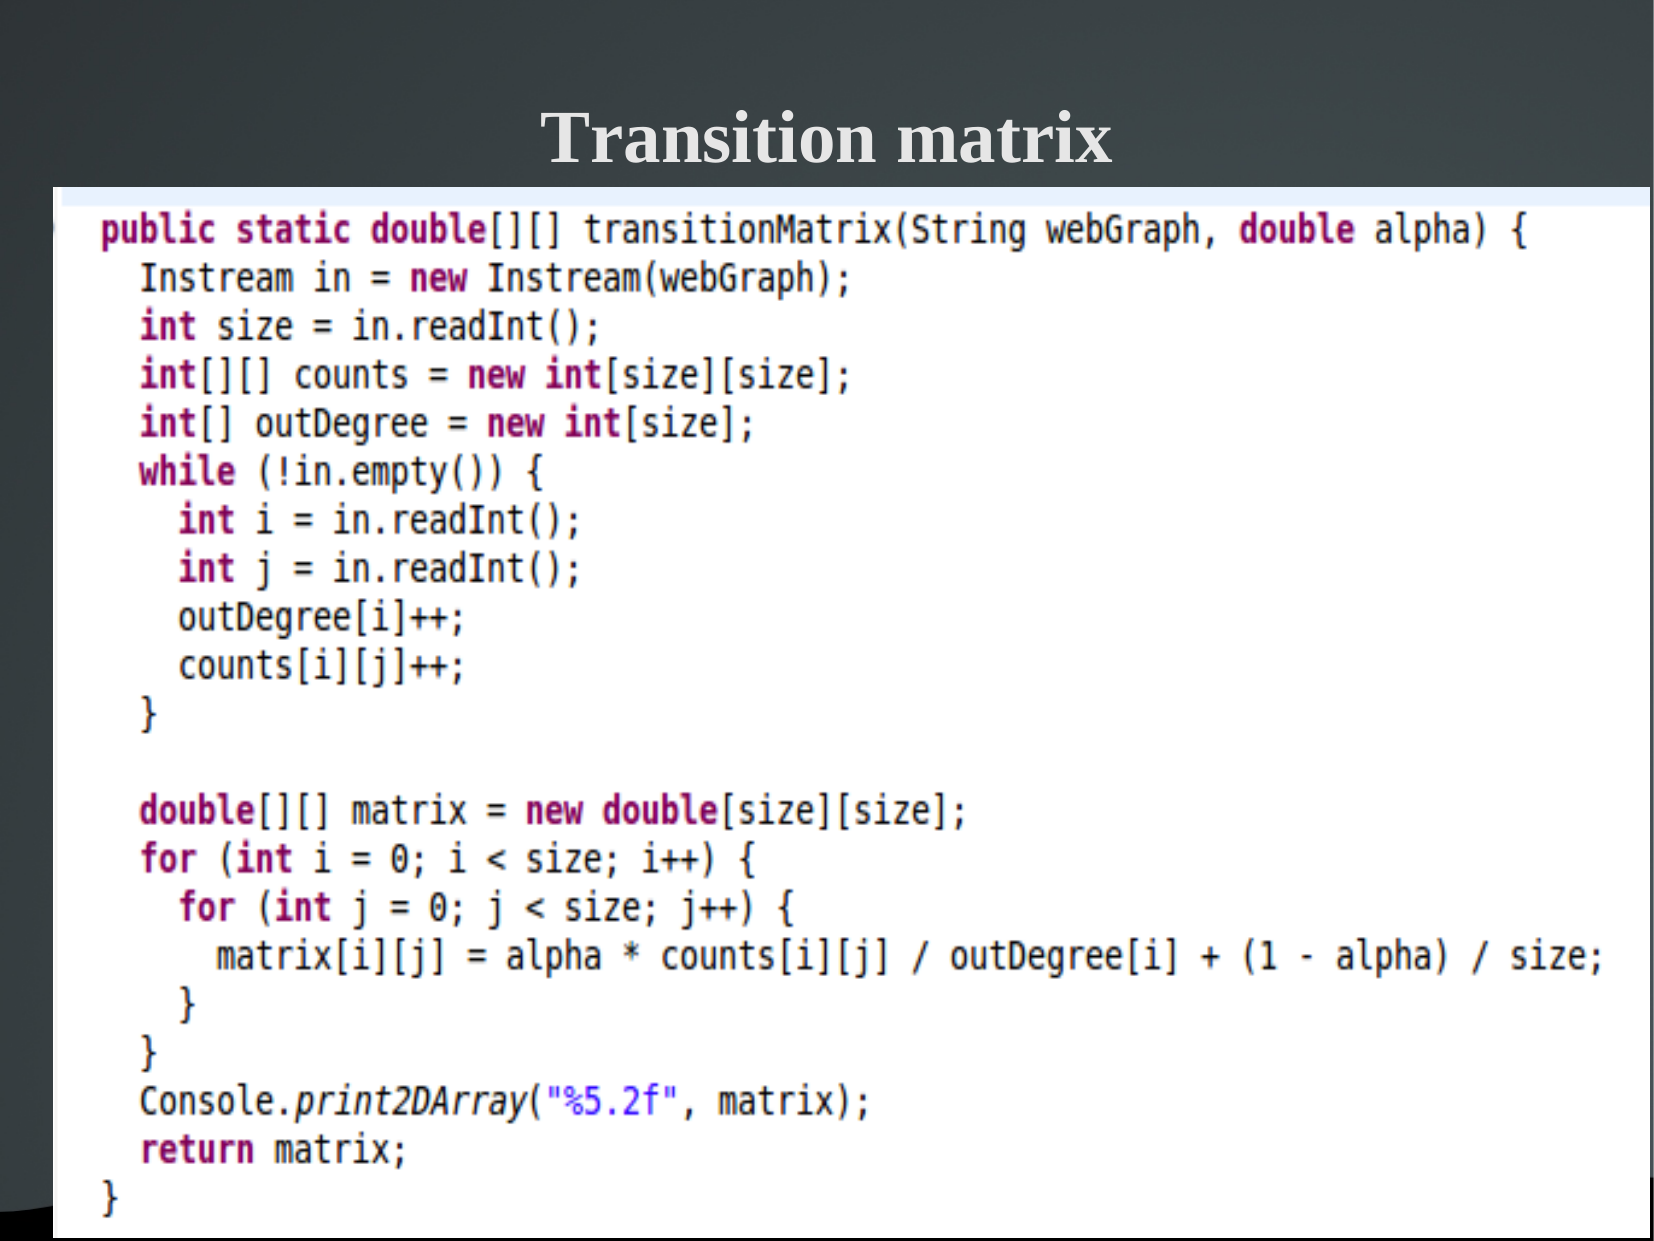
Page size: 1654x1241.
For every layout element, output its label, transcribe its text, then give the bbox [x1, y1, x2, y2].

title Transition matrix [82, 49, 1571, 187]
picture [0, 0, 1654, 1241]
